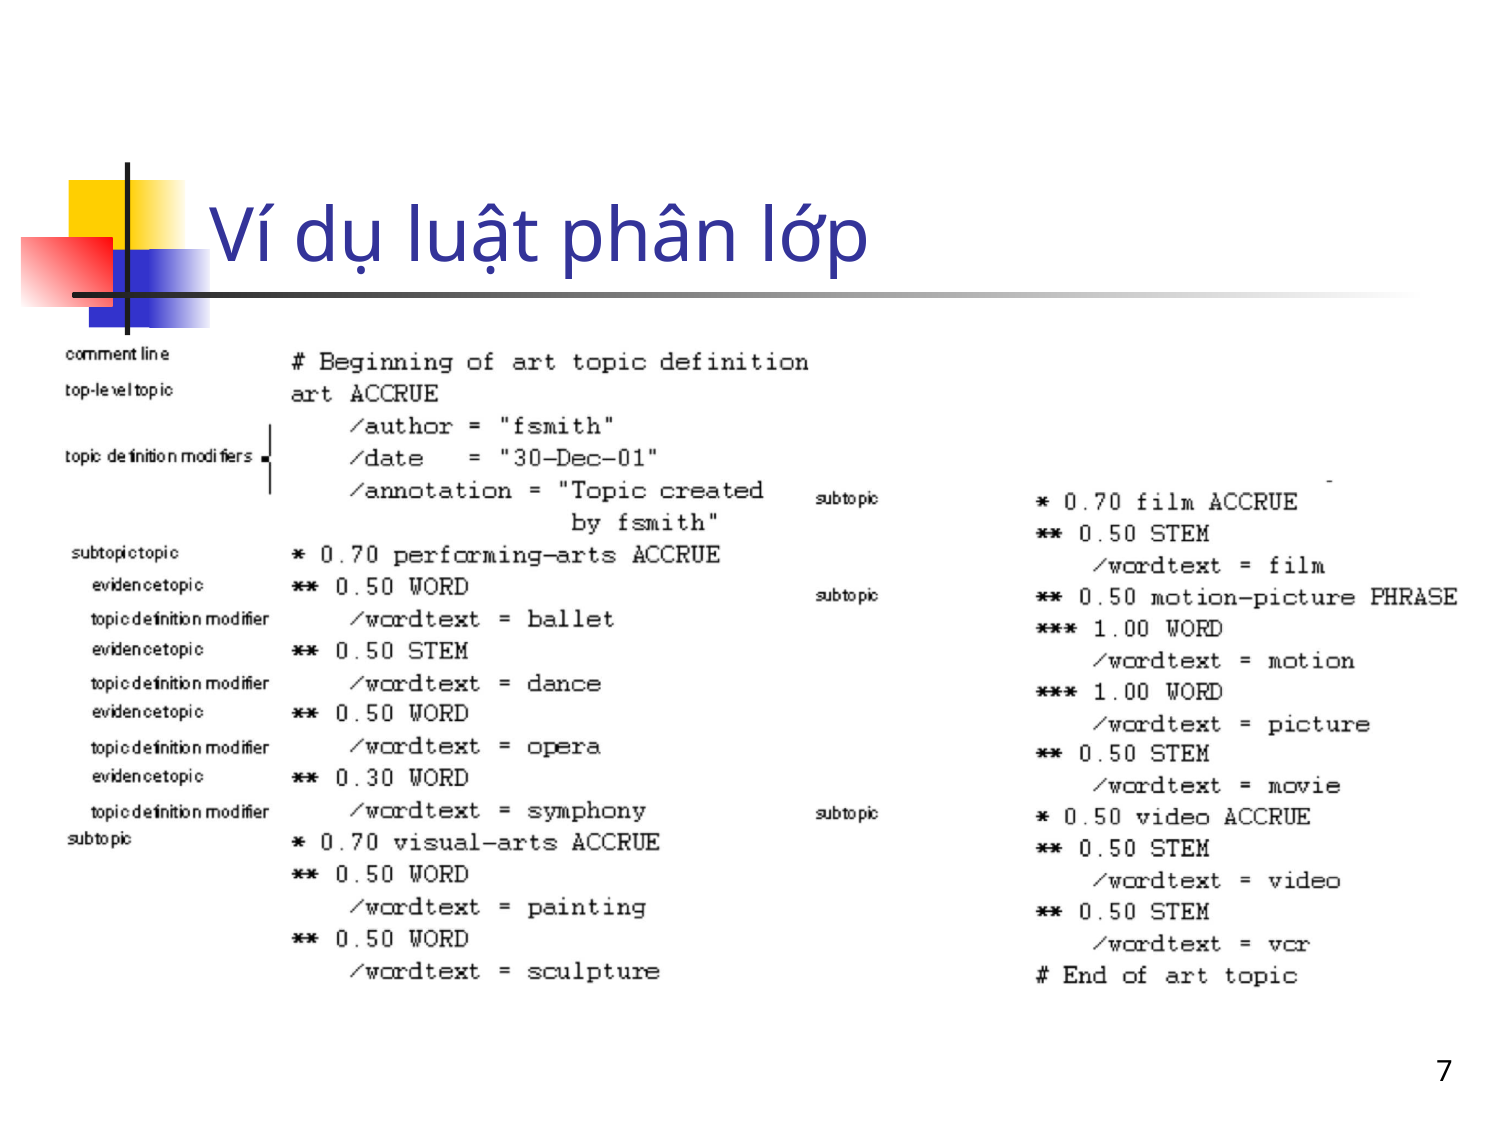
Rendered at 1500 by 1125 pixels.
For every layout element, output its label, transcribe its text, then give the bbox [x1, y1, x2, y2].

text_box Ví dụ luật phân lớp [194, 101, 1477, 285]
picture [811, 479, 1465, 994]
slide_number <number> [1155, 1024, 1468, 1100]
picture [57, 338, 809, 988]
